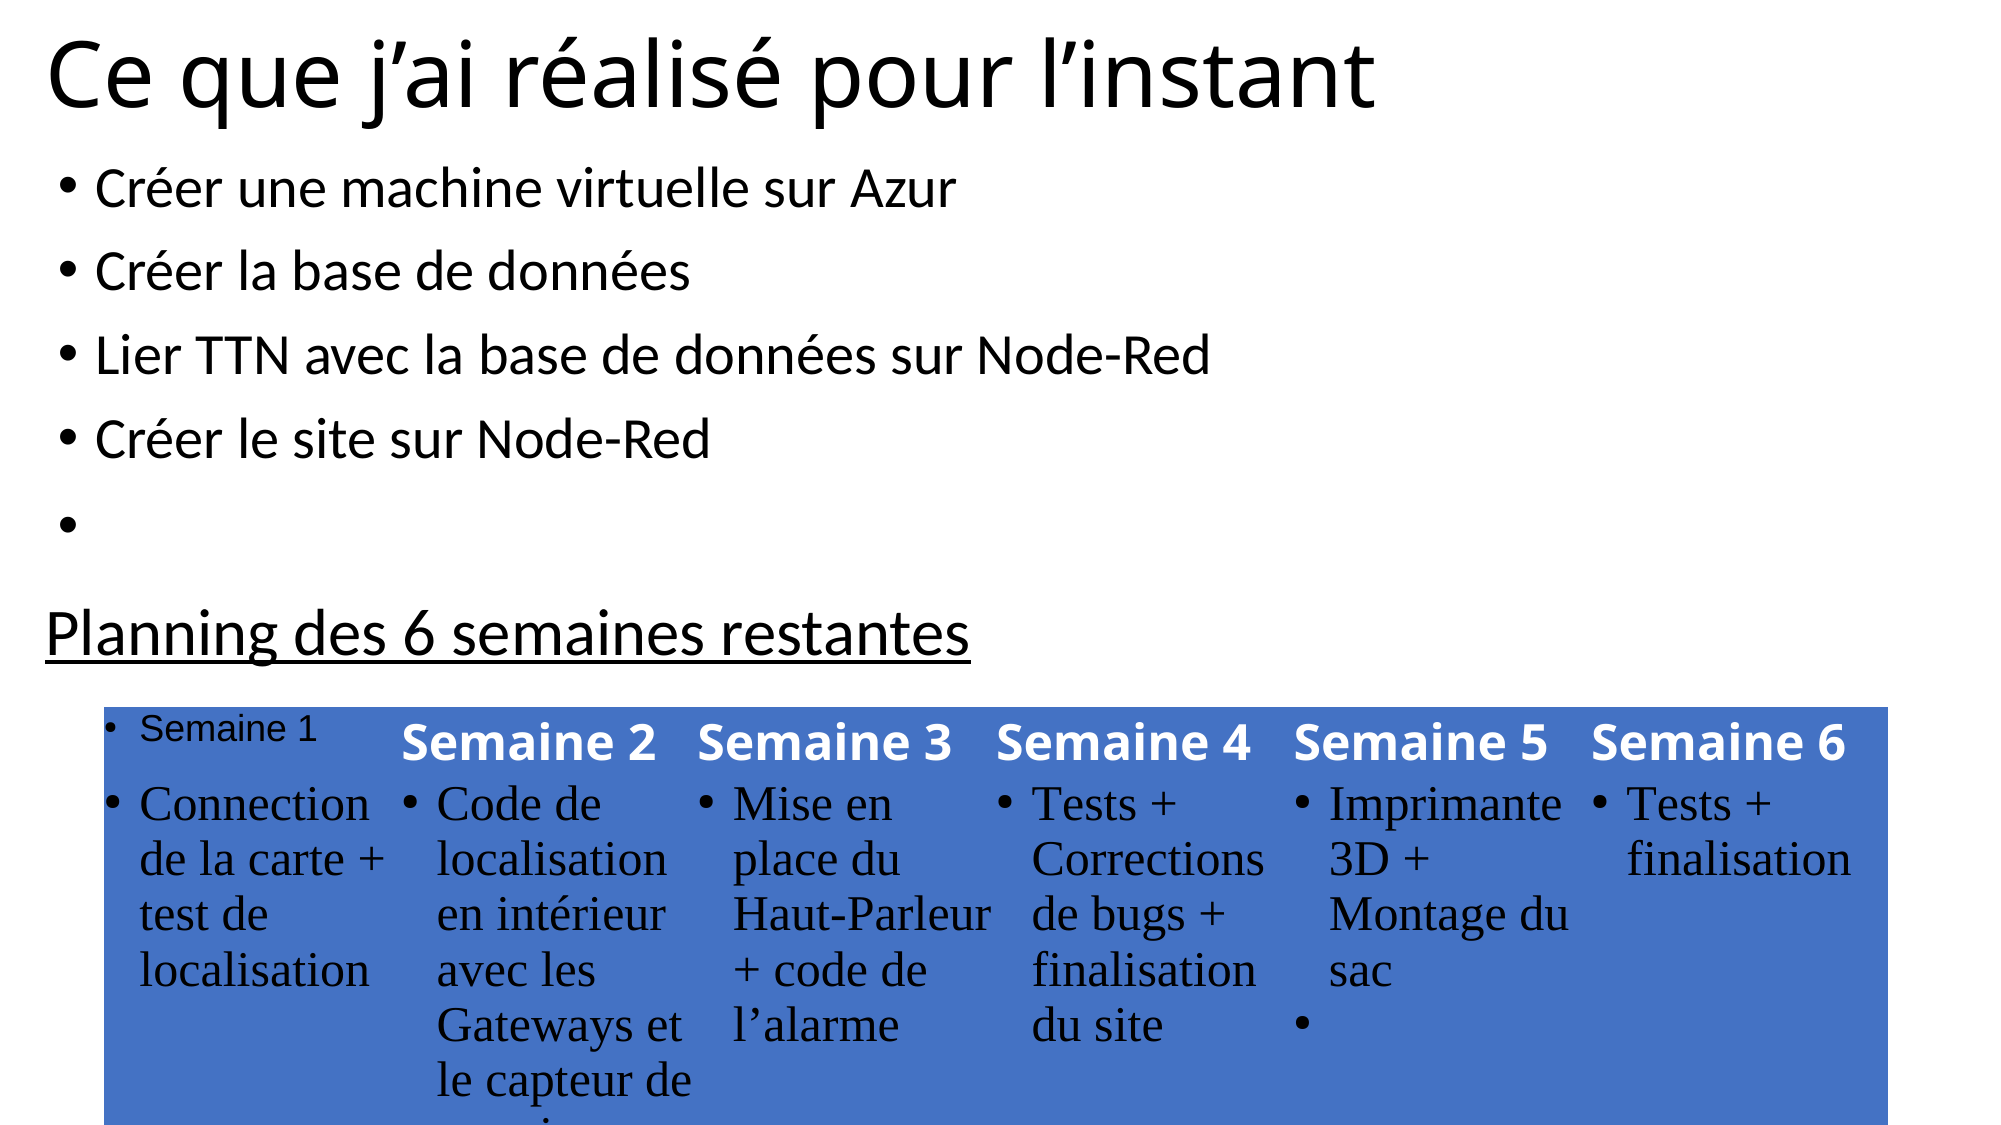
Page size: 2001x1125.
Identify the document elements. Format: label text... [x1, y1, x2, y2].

text_box Planning des 6 semaines restantes [30, 581, 997, 678]
table_header Semaine 3 [697, 707, 996, 776]
table_header Semaine 6 [1591, 707, 1888, 776]
table_header Semaine 5 [1294, 707, 1591, 776]
table_cell Tests + Corrections de bugs + finalisation du site [996, 776, 1294, 1125]
table_cell Imprimante 3D + Montage du sac [1294, 776, 1591, 1125]
table_header Semaine 2 [401, 707, 697, 776]
table_cell Connection de la carte + test de localisation [104, 776, 401, 1125]
list Créer une machine virtuelle sur Azur Créer la base de données Lier TTN avec la base de données sur Node-Red Créer le site sur Node-Red [42, 149, 1768, 515]
table_header Semaine 4 [996, 707, 1294, 776]
table_header Semaine 1 [104, 707, 401, 776]
table_cell Tests + finalisation [1591, 776, 1888, 1125]
table_cell Mise en place du Haut-Parleur + code de l’alarme [697, 776, 996, 1125]
table_cell Code de localisation en intérieur avec les Gateways et le capteur de pression [401, 776, 697, 1125]
title Ce que j’ai réalisé pour l’instant [30, 0, 1756, 187]
